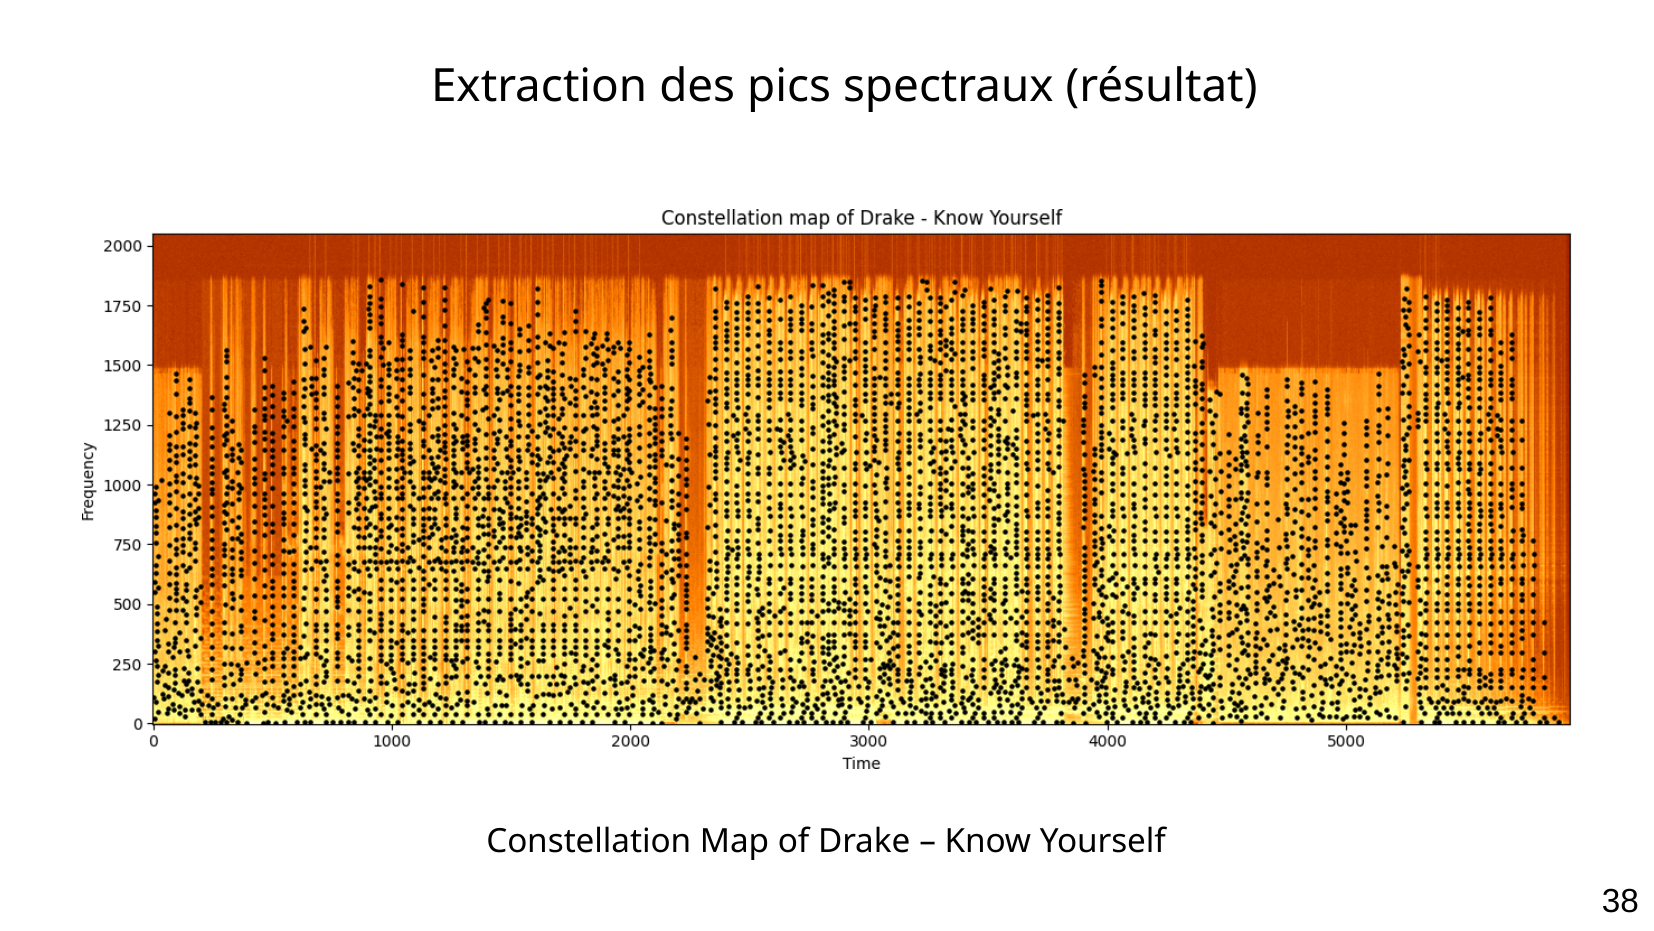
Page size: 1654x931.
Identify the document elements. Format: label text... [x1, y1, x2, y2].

text_box Extraction des pics spectraux (résultat) [242, 45, 1411, 136]
text_box <number> [1024, 874, 1654, 931]
picture [82, 209, 1572, 769]
text_box Constellation Map of Drake – Know Yourself [136, 809, 1517, 871]
